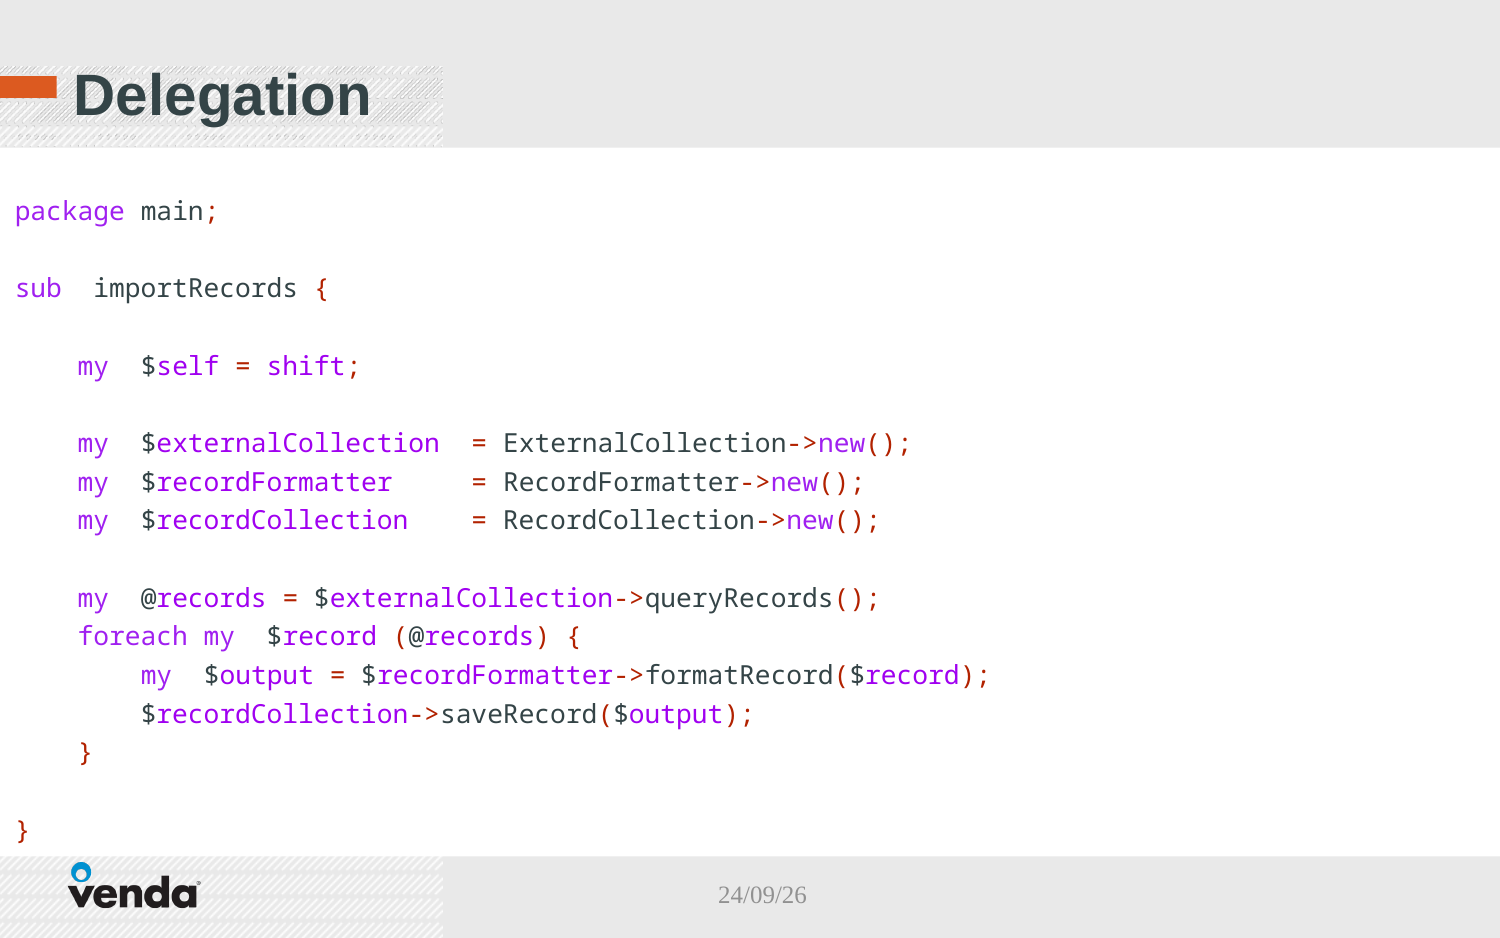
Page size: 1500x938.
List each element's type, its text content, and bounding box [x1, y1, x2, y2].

list package main; sub importRecords { my $self = shift; my $externalCollection = ExternalCollection->new(); my $recordFormatter = RecordFormatter->new(); my $recordCollection = RecordCollection->new(); my @records = $externalCollection->queryRecords(); foreach my $record (@records) { my $output = $recordFormatter->formatRecord($record); $recordCollection->saveRecord($output); } } [0, 147, 1500, 857]
picture [0, 66, 59, 147]
picture [0, 857, 443, 938]
title Delegation [59, 65, 1410, 147]
